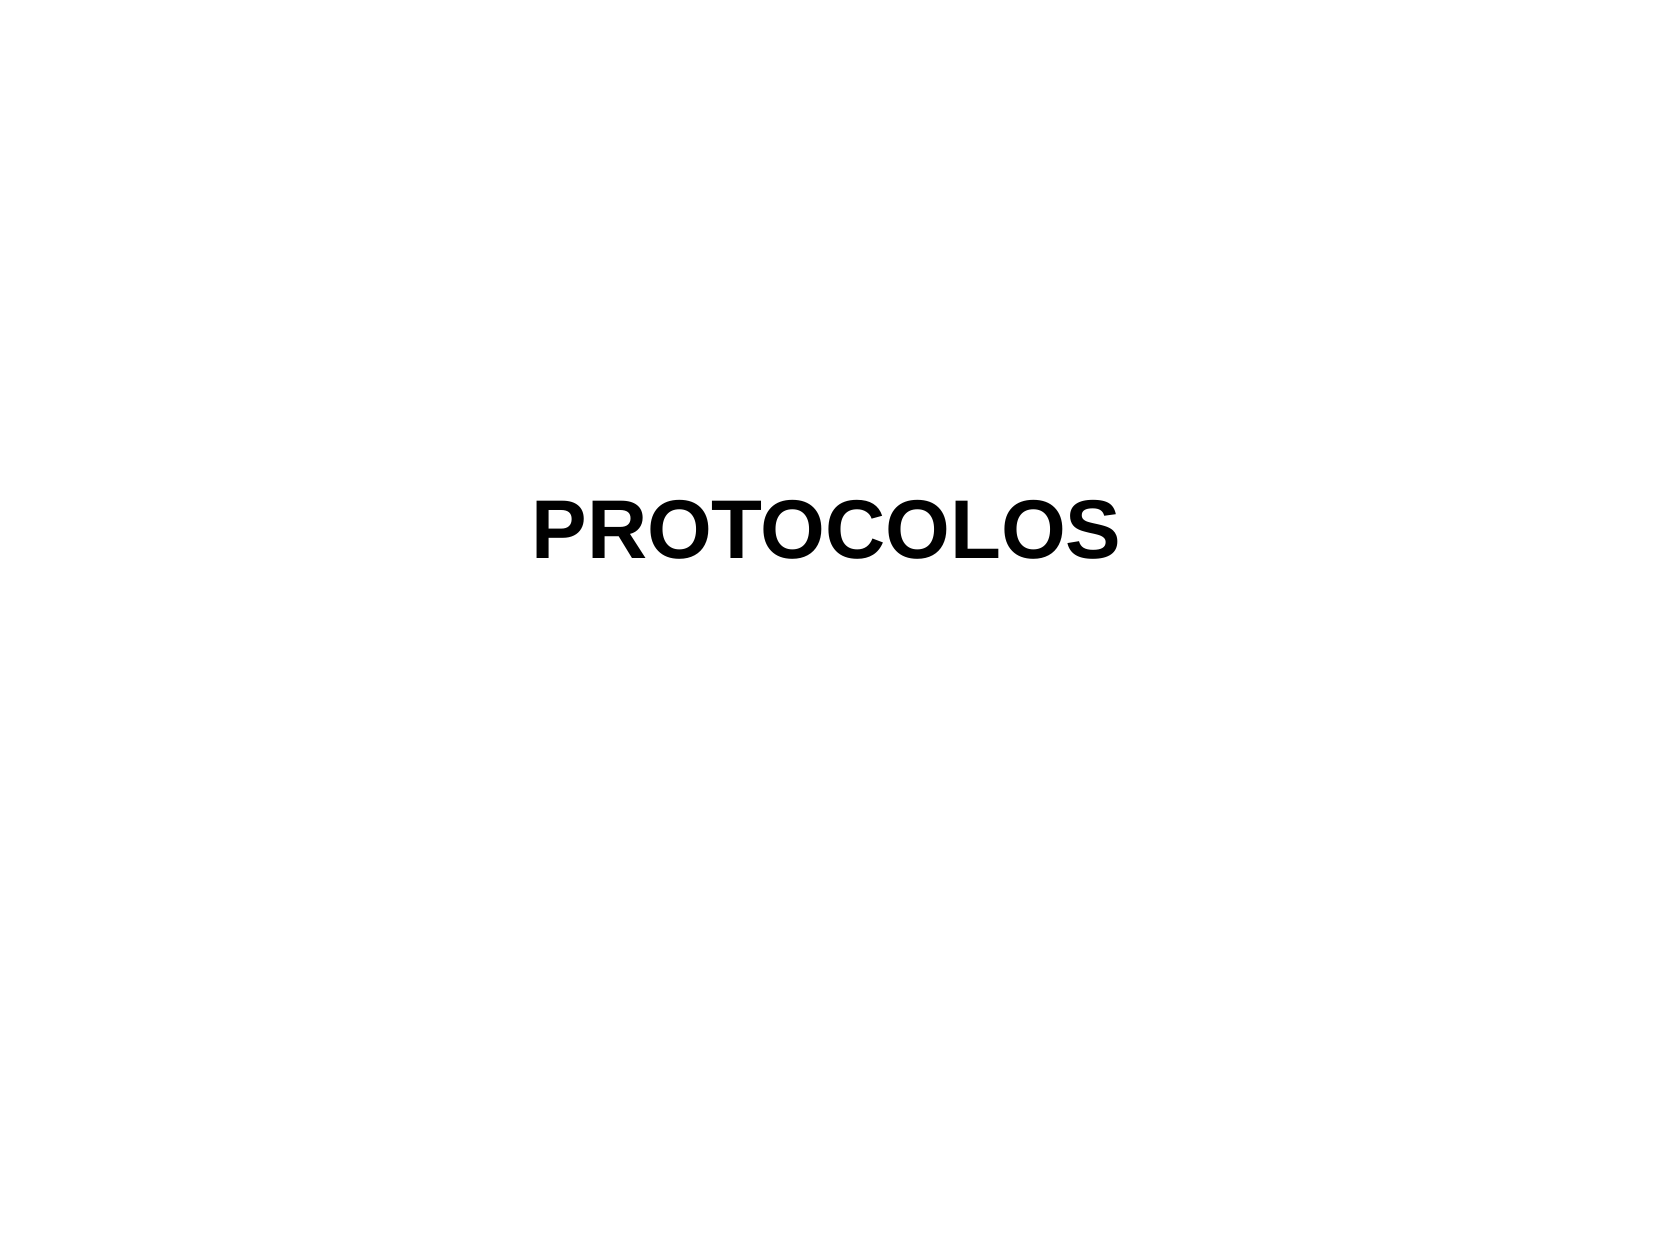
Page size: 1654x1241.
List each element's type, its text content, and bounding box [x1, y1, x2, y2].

subtitle PROTOCOLOS [82, 49, 1571, 1010]
